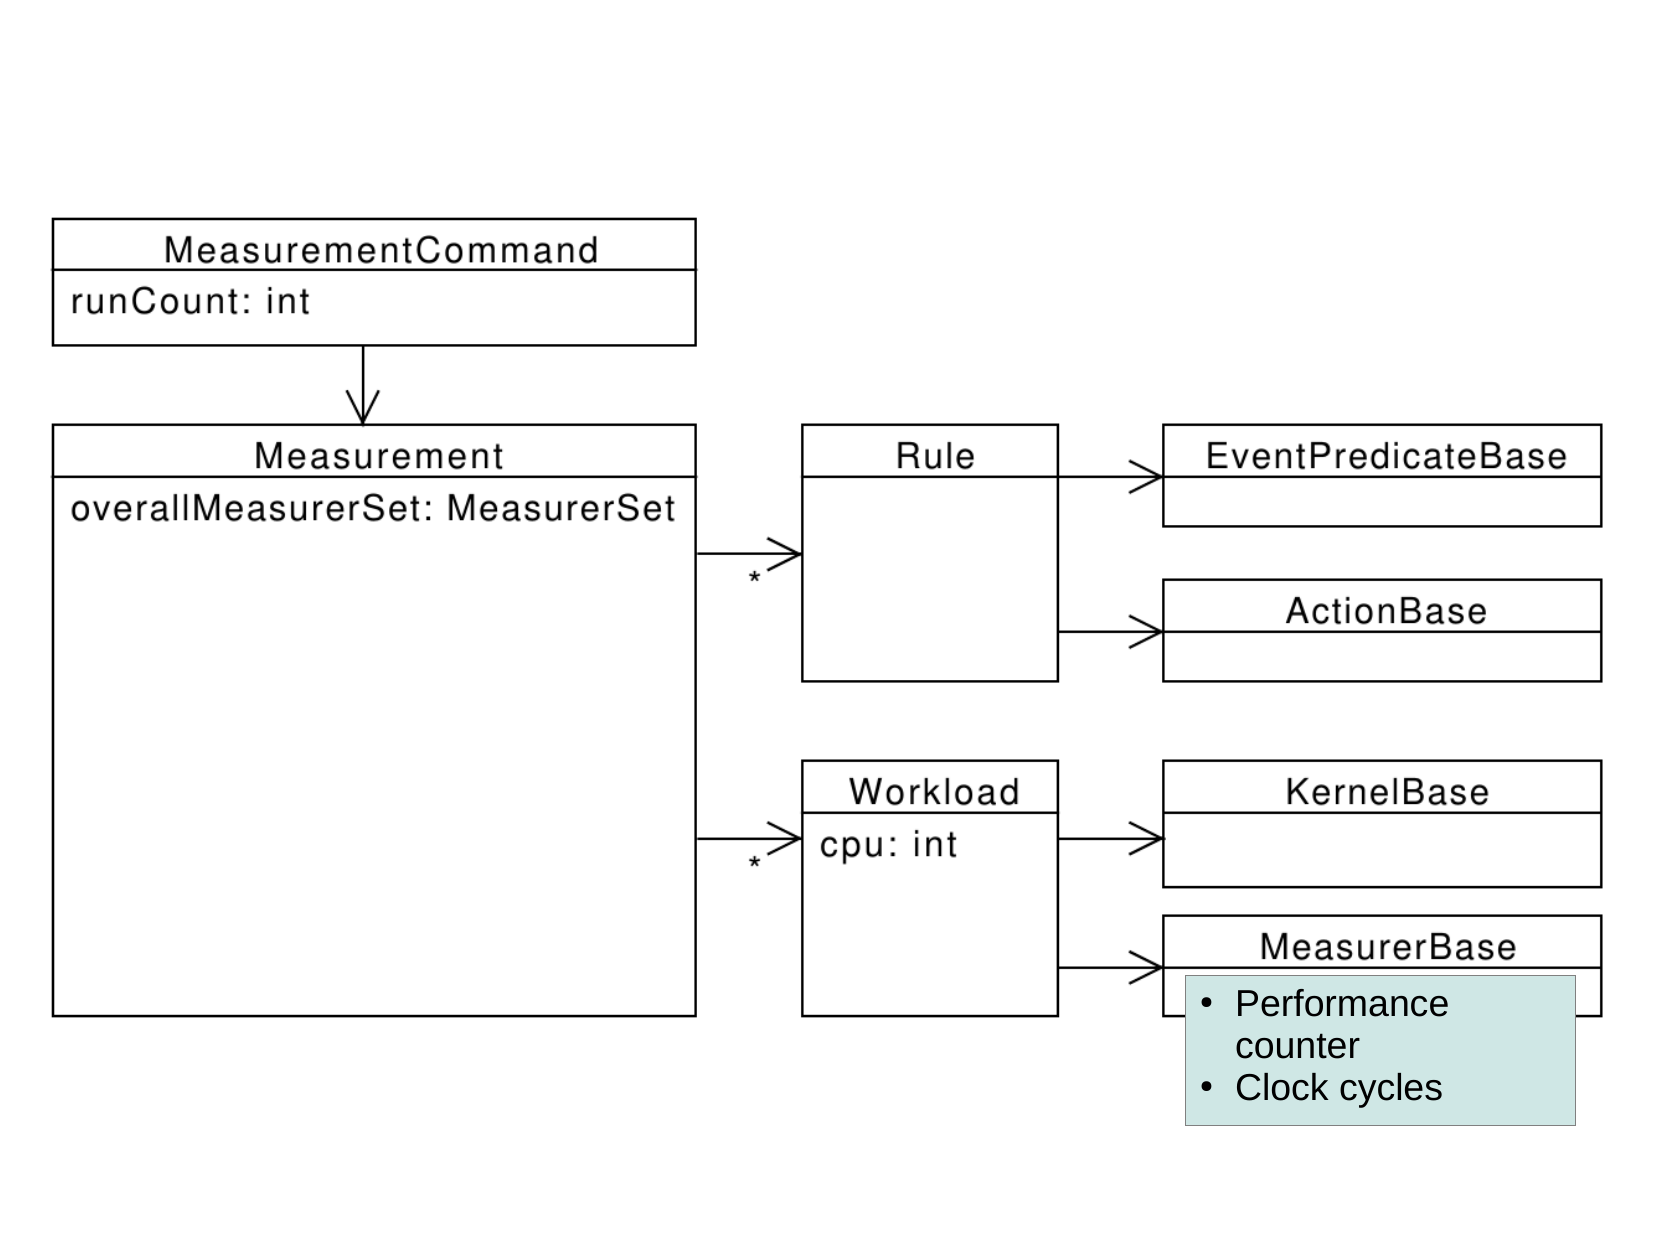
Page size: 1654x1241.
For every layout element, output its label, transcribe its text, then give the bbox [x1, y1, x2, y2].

text_box Performance counter Clock cycles [1185, 975, 1576, 1126]
picture [1, 167, 1654, 1073]
